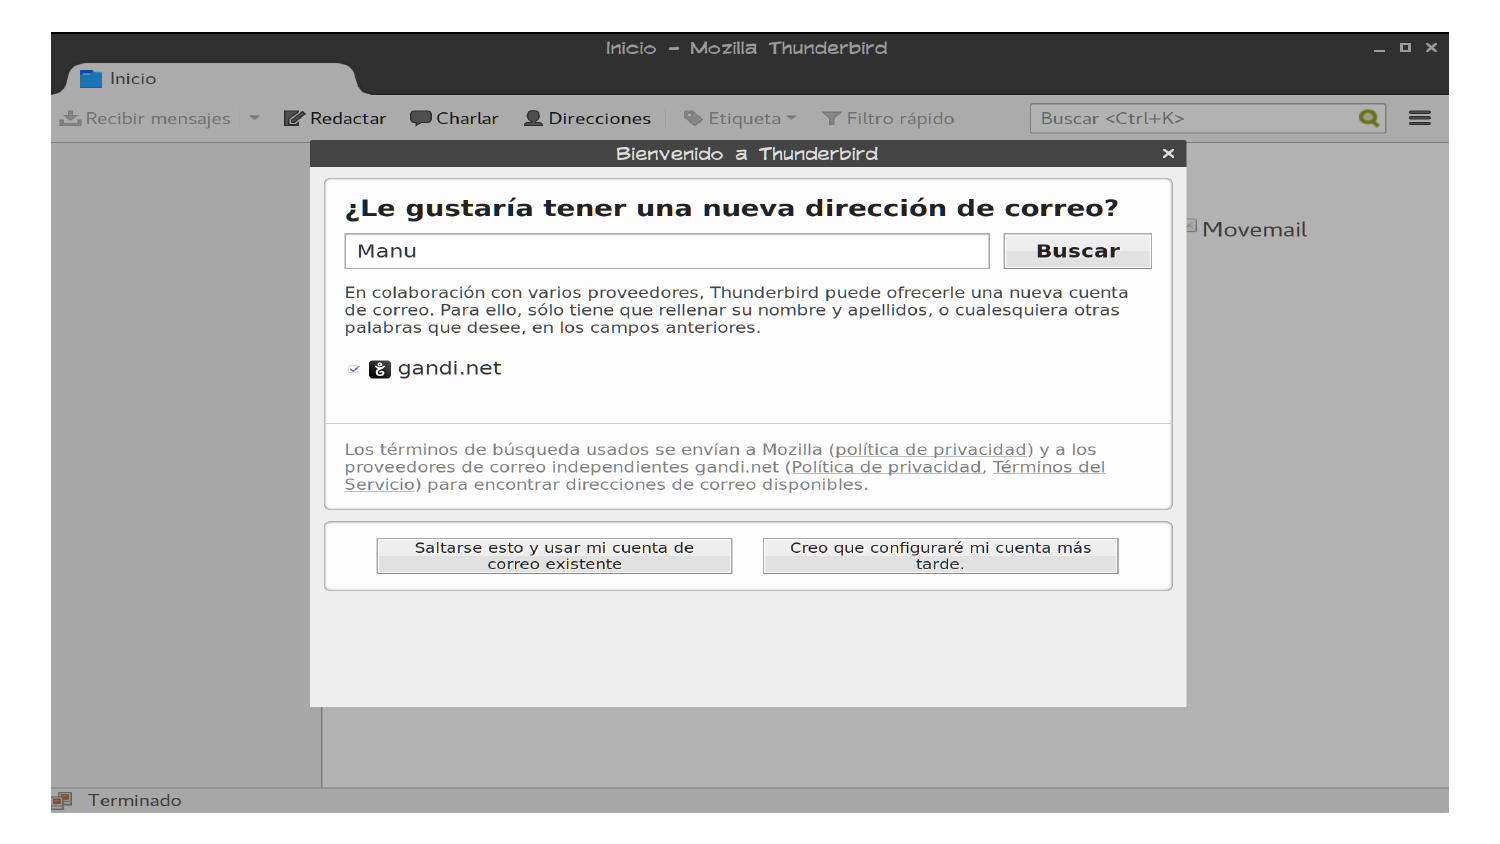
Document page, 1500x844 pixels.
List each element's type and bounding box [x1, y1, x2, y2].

picture [51, 32, 1449, 813]
